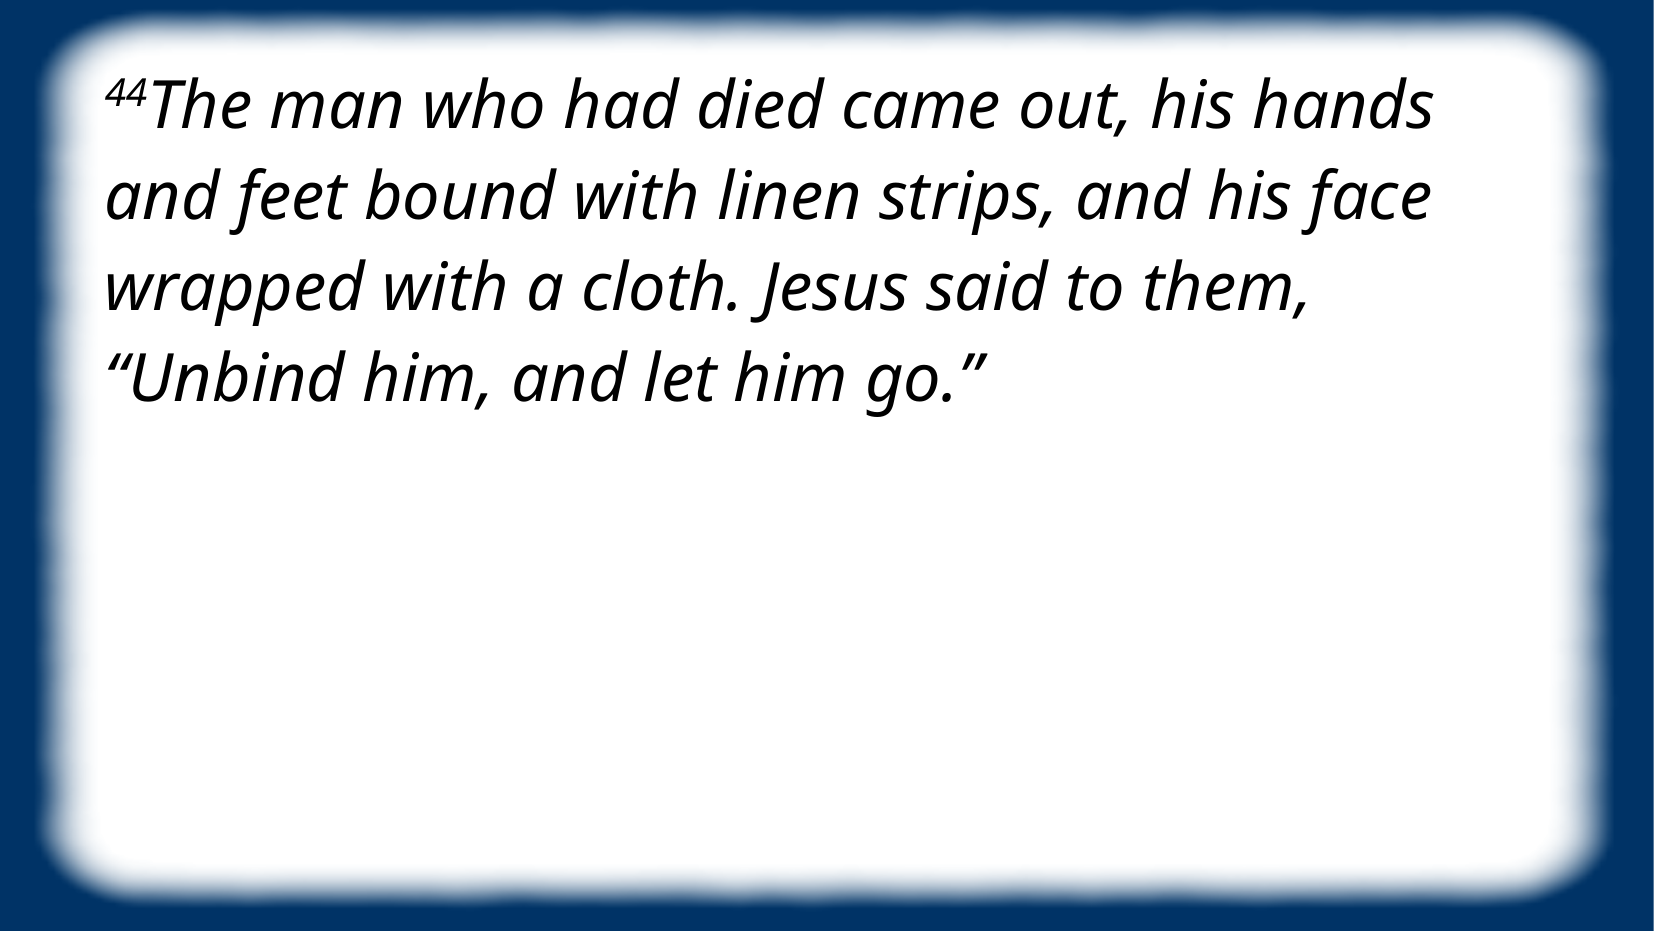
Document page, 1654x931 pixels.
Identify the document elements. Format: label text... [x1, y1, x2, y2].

picture [0, 0, 1654, 931]
text_box 44The man who had died came out, his hands and feet bound with linen strips, and his face wrapped with a cloth. Jesus said to them, “Unbind him, and let him go.” [90, 50, 1546, 481]
